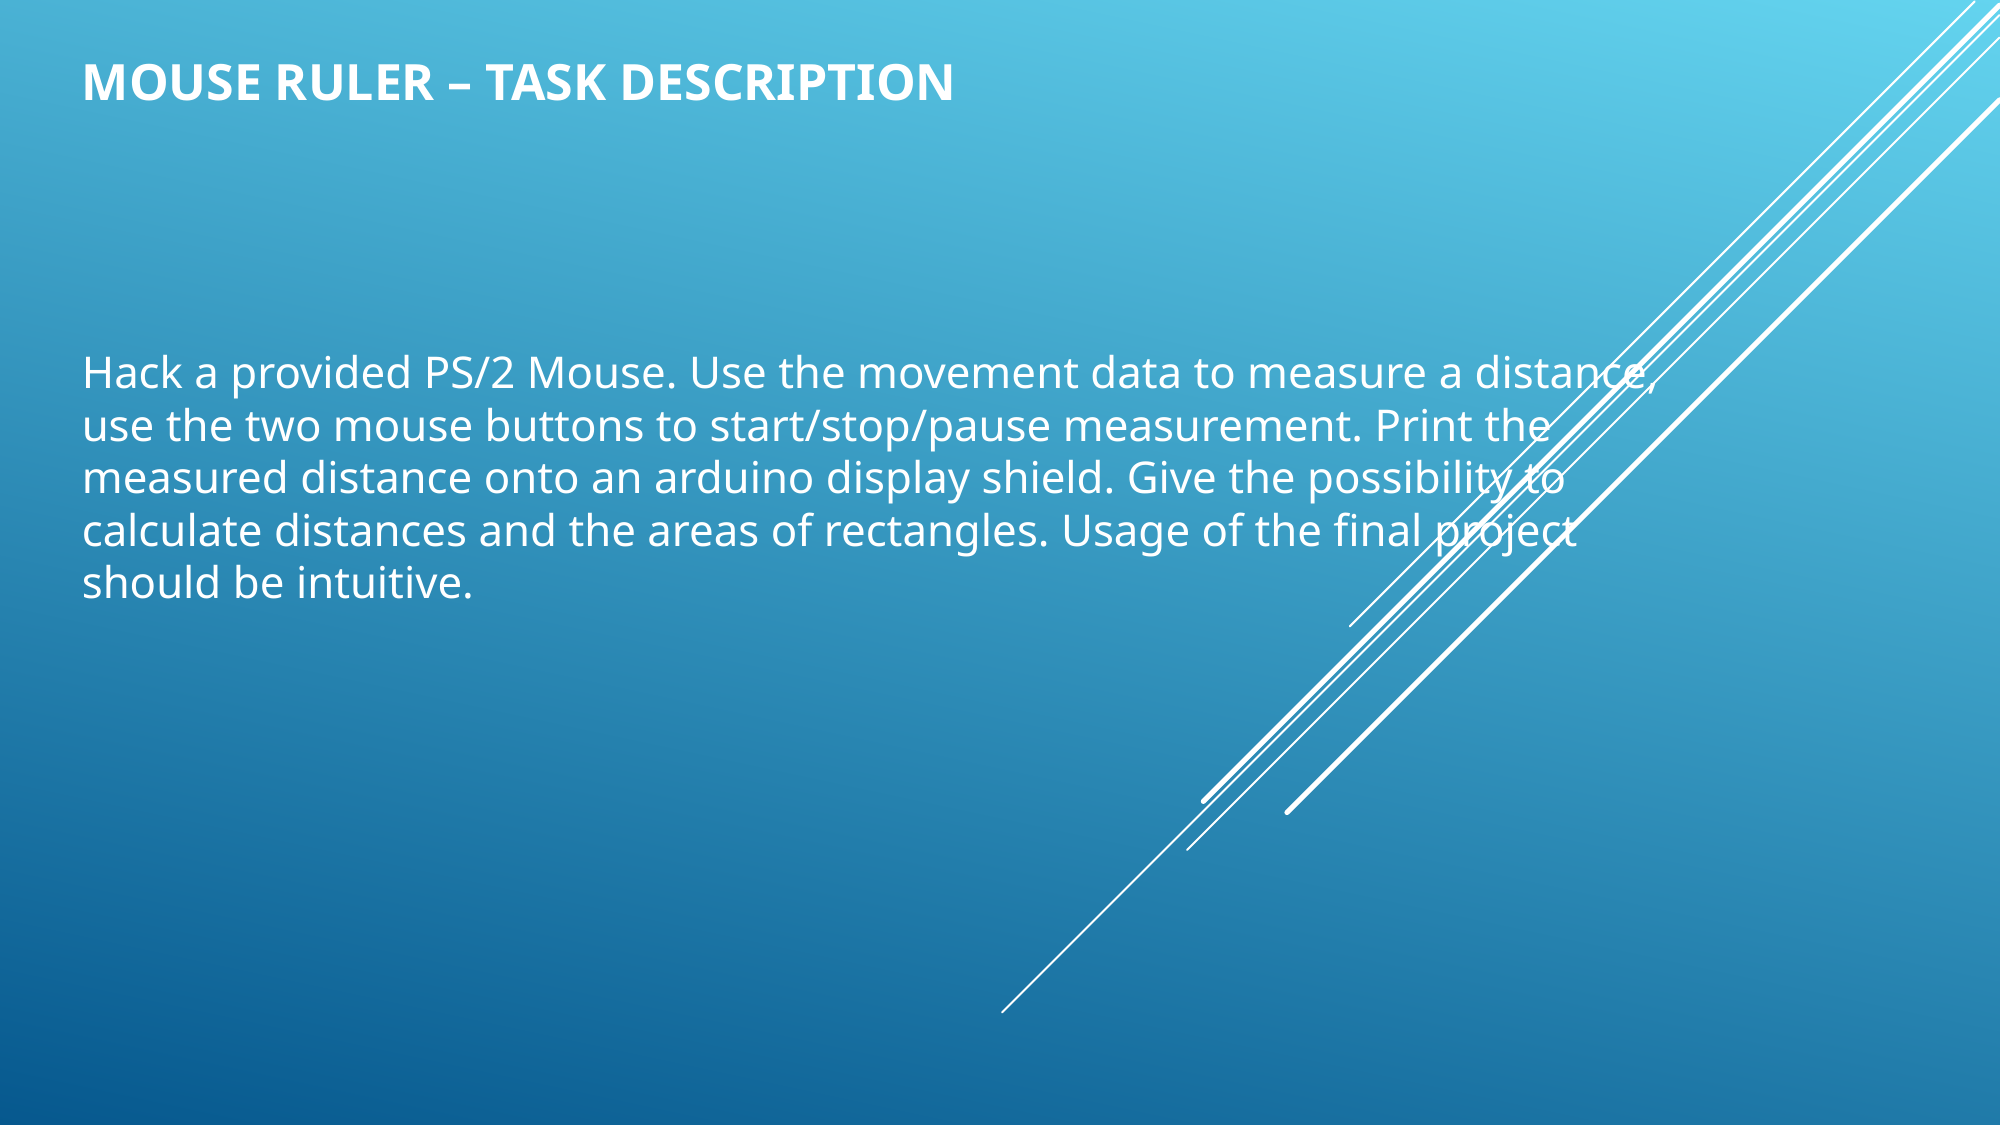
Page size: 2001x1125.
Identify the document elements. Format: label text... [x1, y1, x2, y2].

subtitle Hack a provided PS/2 Mouse. Use the movement data to measure a distance, use the two mouse buttons to start/stop/pause measurement. Print the measured distance onto an arduino display shield. Give the possibility to calculate distances and the areas of rectangles. Usage of the final project should be intuitive. [66, 337, 1735, 657]
title Mouse Ruler – task description [66, 28, 1223, 119]
